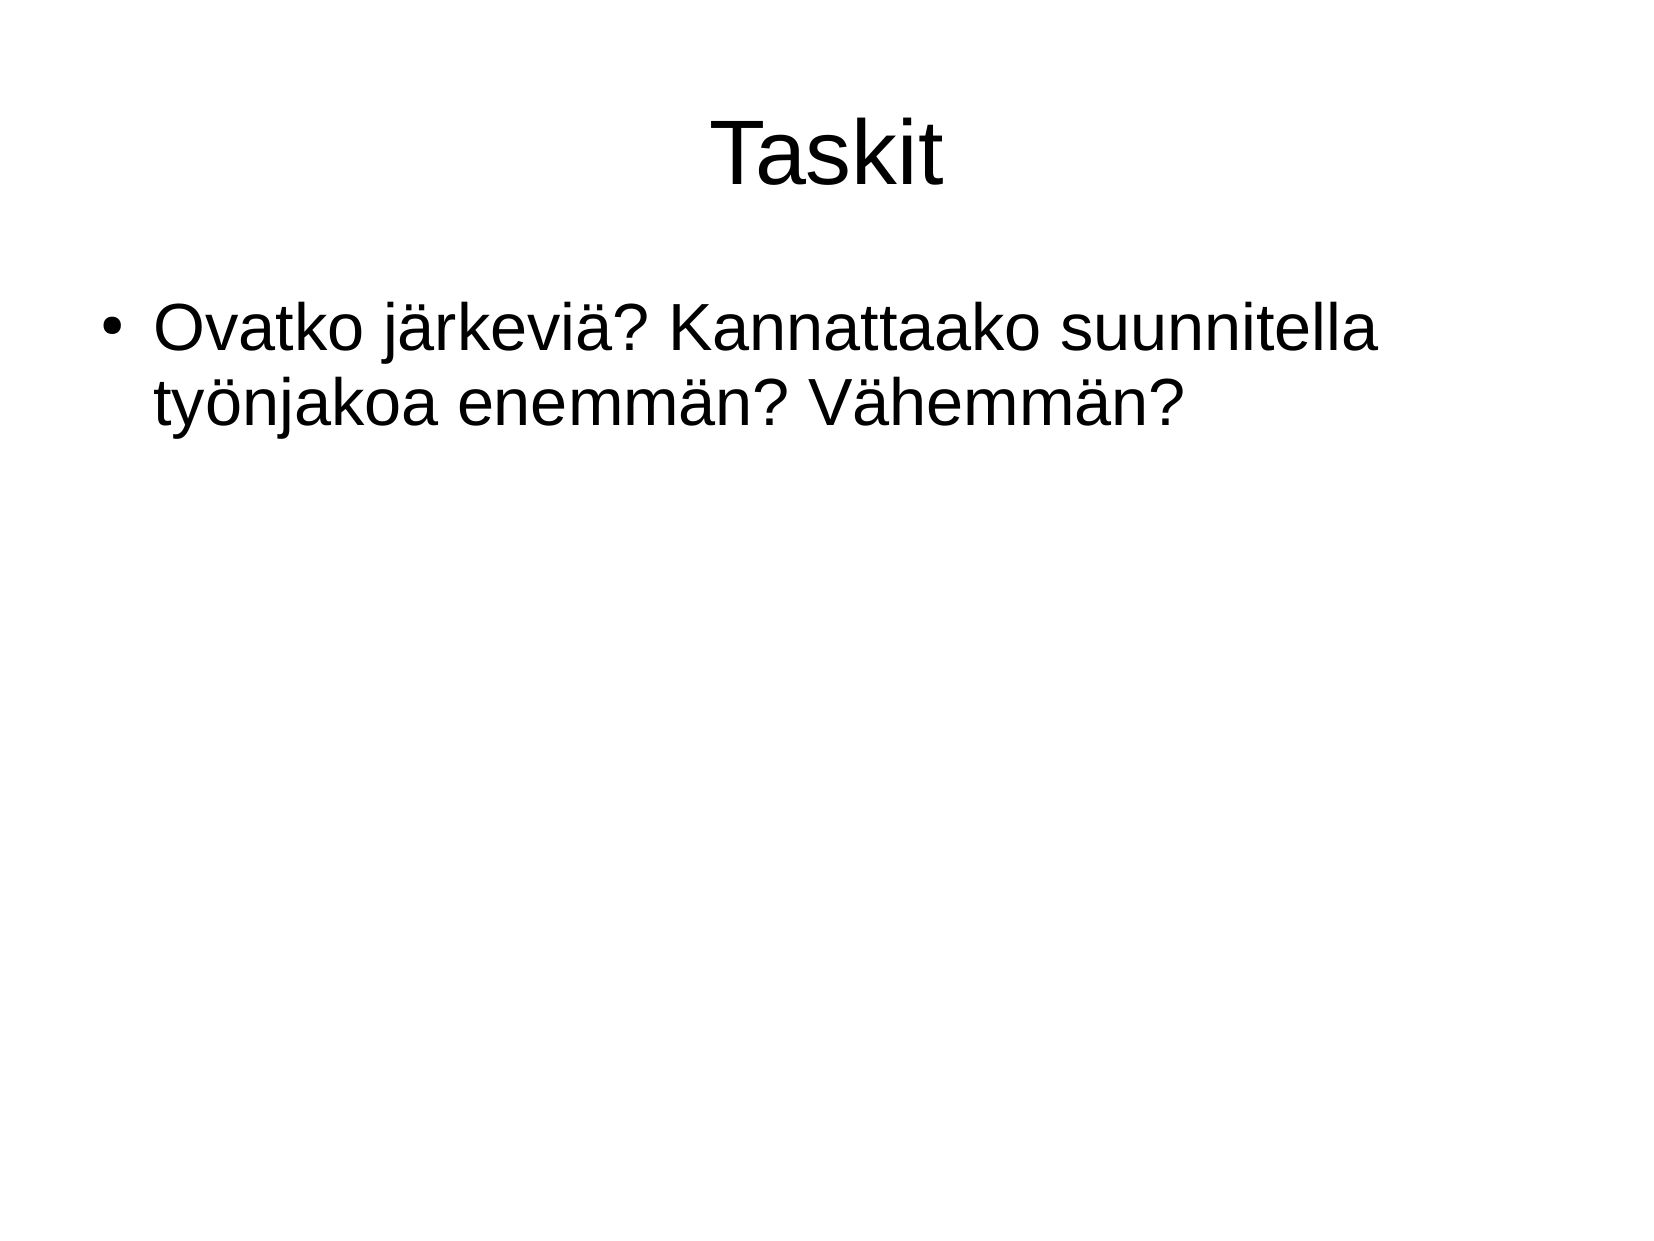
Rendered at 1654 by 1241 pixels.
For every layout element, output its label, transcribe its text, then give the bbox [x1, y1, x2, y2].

title Taskit [82, 49, 1571, 257]
list Ovatko järkeviä? Kannattaako suunnitella työnjakoa enemmän? Vähemmän? [82, 290, 1538, 1010]
